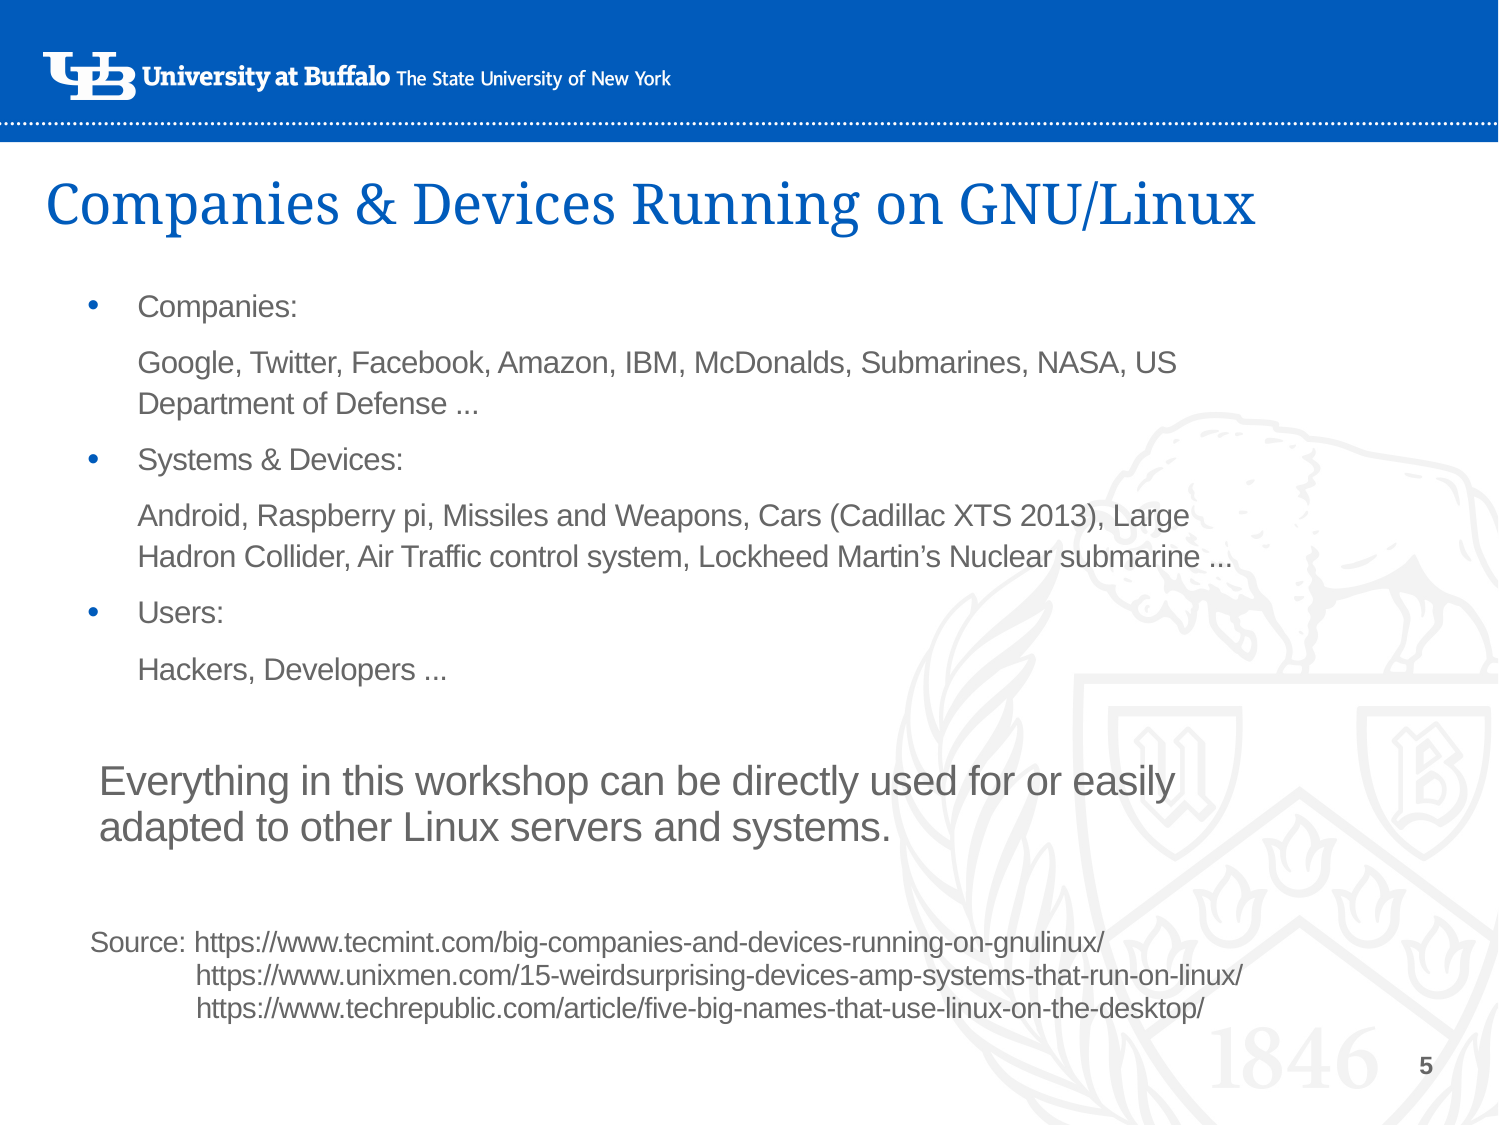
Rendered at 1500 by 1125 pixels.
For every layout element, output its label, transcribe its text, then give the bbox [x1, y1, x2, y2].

title Companies & Devices Running on GNU/Linux [30, 164, 1387, 244]
picture [0, 0, 1499, 1125]
list Companies: Google, Twitter, Facebook, Amazon, IBM, McDonalds, Submarines, NASA, US Department of Defense ... Systems & Devices: Android, Raspberry pi, Missiles and Weapons, Cars (Cadillac XTS 2013), Large Hadron Collider, Air Traffic control system, Lockheed Martin’s Nuclear submarine ... Users: Hackers, Developers ... [51, 275, 1306, 687]
text_box Everything in this workshop can be directly used for or easily adapted to other Linux servers and systems. [84, 750, 1300, 882]
text_box Source: https://www.tecmint.com/big-companies-and-devices-running-on-gnulinux/ https://www.unixmen.com/15-weirdsurprising-devices-amp-systems-that-run-on-linux/ https://www.techrepublic.com/article/five-big-names-that-use-linux-on-the-desktop/ [75, 918, 1351, 1032]
